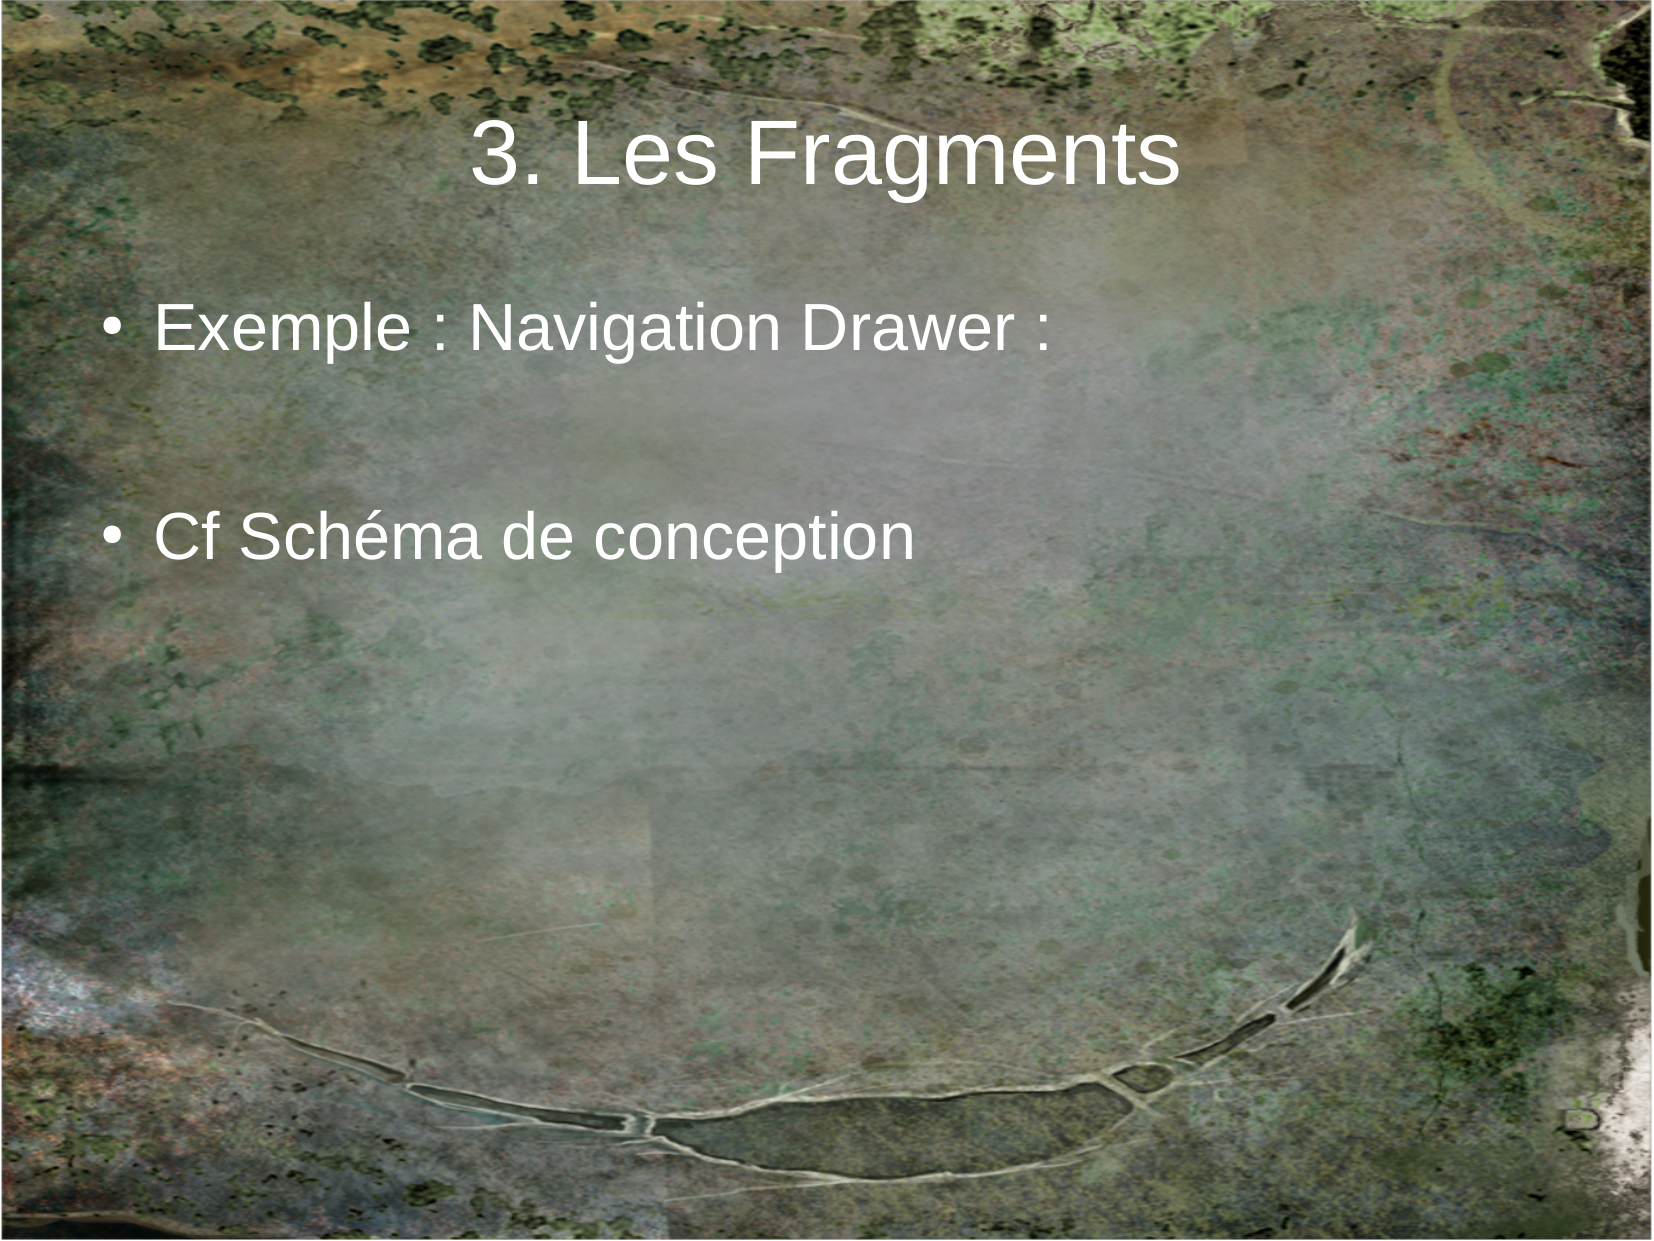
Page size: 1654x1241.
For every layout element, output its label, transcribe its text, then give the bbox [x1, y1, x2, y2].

title 3. Les Fragments [82, 49, 1571, 257]
list Exemple : Navigation Drawer : Cf Schéma de conception [82, 290, 1571, 1010]
picture [0, 0, 1654, 1241]
